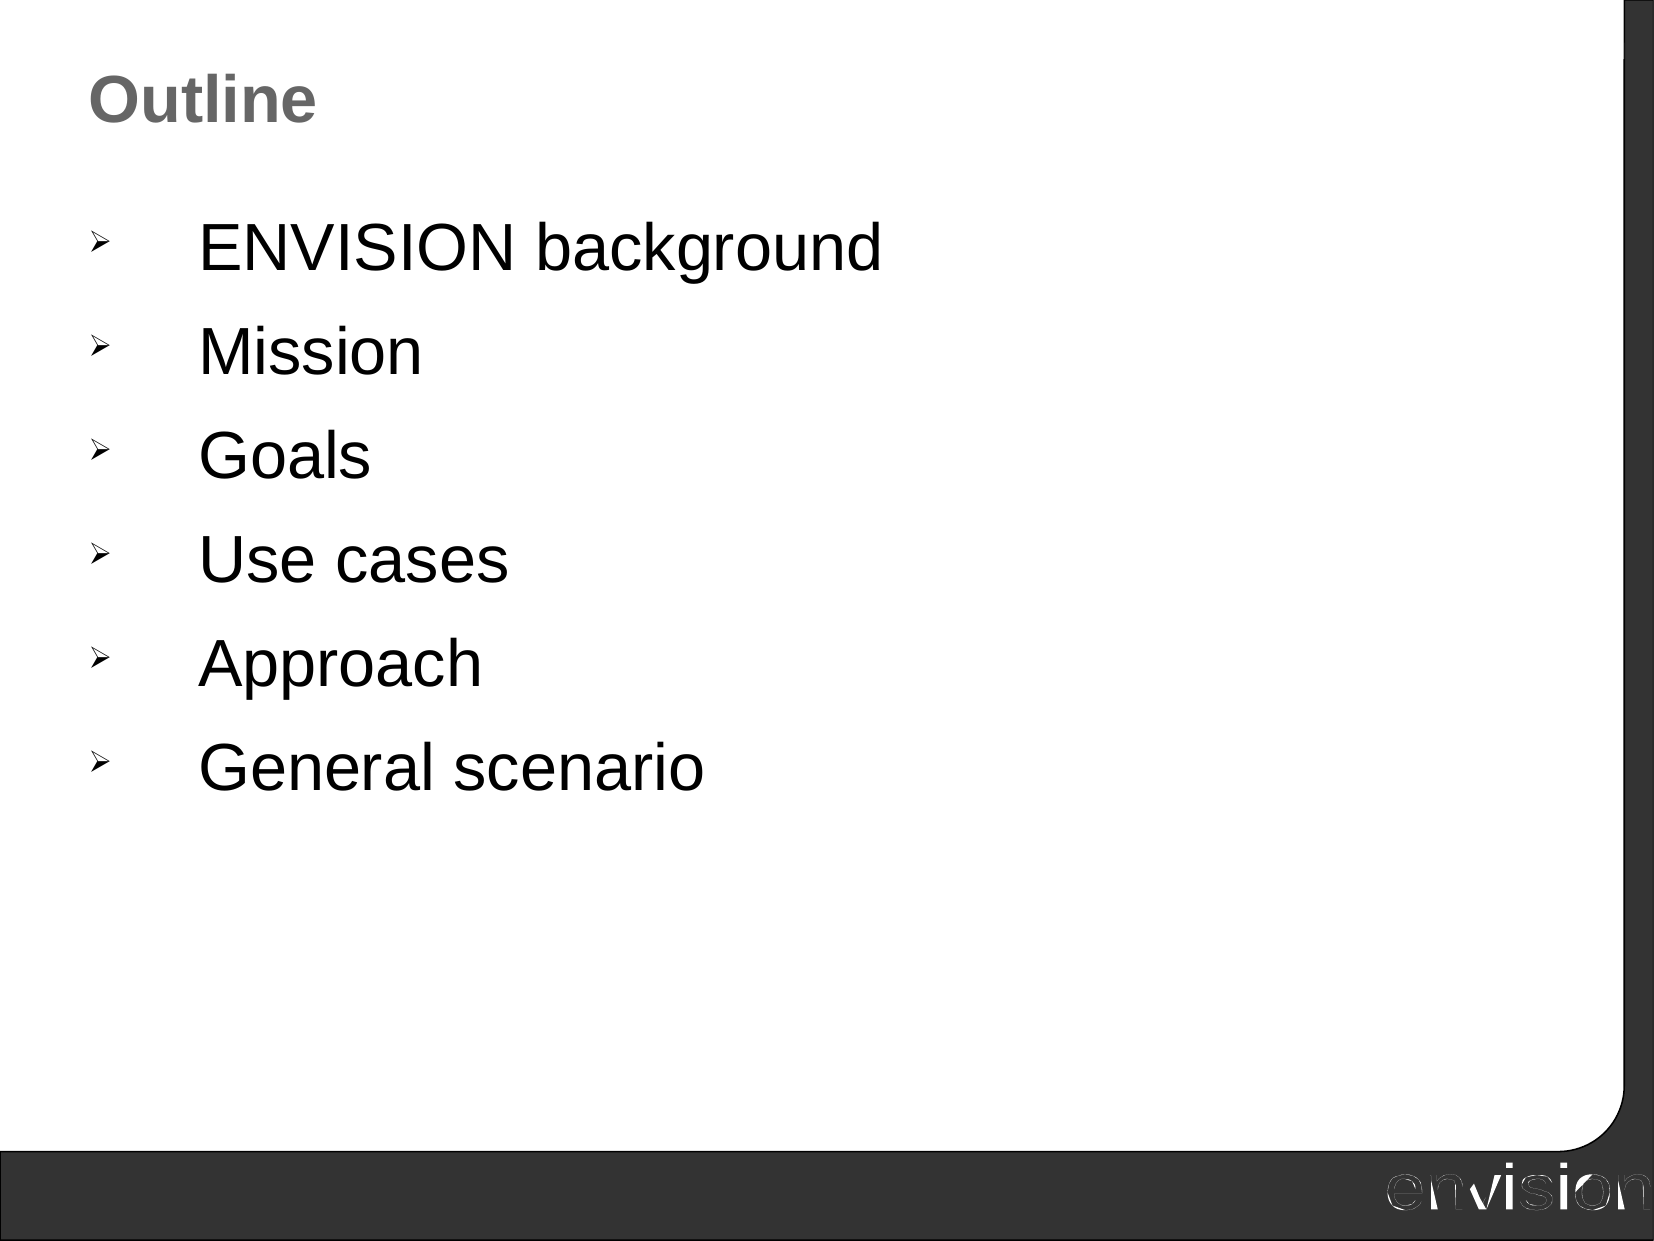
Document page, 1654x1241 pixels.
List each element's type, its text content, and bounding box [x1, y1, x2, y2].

title Outline [88, 0, 1571, 204]
list ENVISION background Mission Goals Use cases Approach General scenario [88, 206, 1571, 1109]
